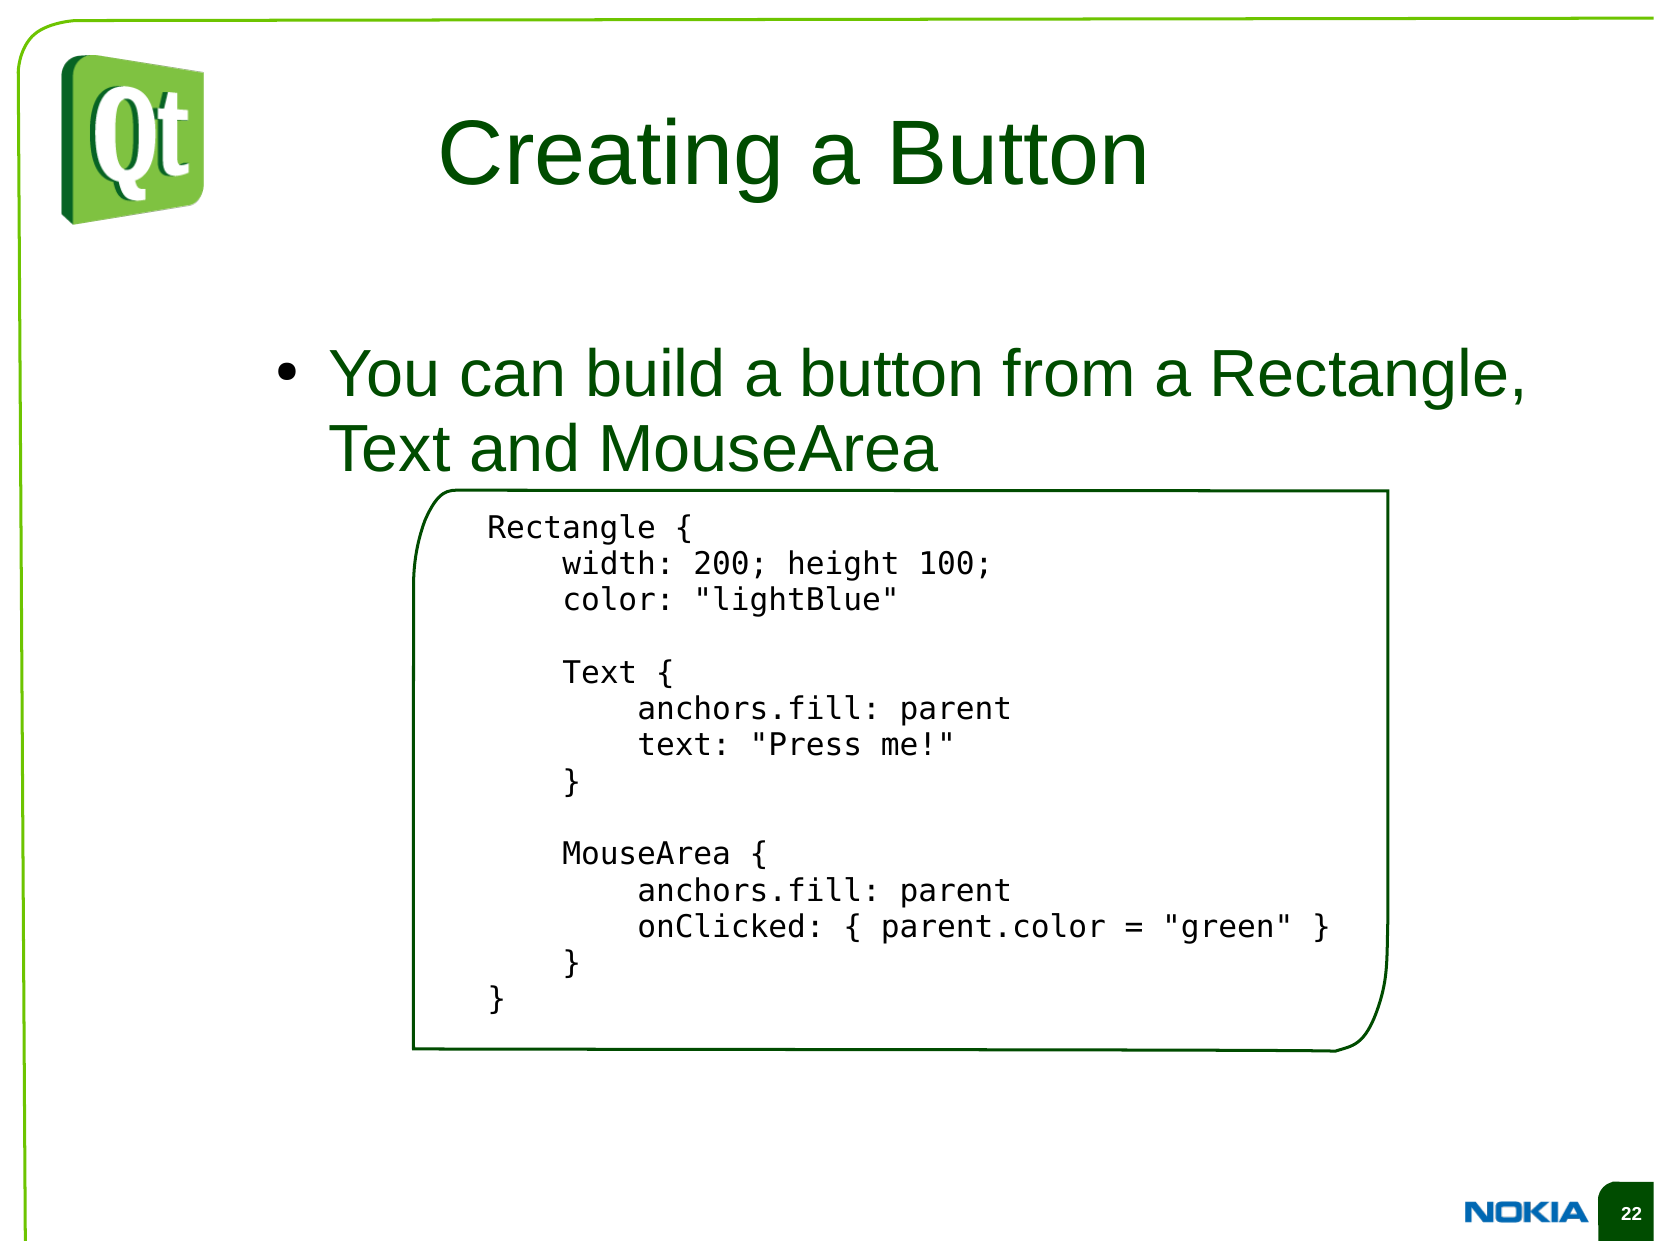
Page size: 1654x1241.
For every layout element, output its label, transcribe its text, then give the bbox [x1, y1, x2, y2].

title Creating a Button [257, 56, 1333, 250]
picture [1465, 1201, 1589, 1223]
list You can build a button from a Rectangle, Text and MouseArea [257, 336, 1577, 1156]
picture [61, 55, 204, 225]
text_box Rectangle { width: 200; height 100; color: "lightBlue" Text { anchors.fill: parent text: "Press me!" } MouseArea { anchors.fill: parent onClicked: { parent.color = "green" } } } [472, 501, 1386, 1049]
text_box Rectangle { width: 200; height 100; color: "lightBlue" Text { anchors.fill: parent text: "Press me!" } MouseArea { anchors.fill: parent onClicked: { parent.color = "green" } } } [472, 501, 1447, 1093]
